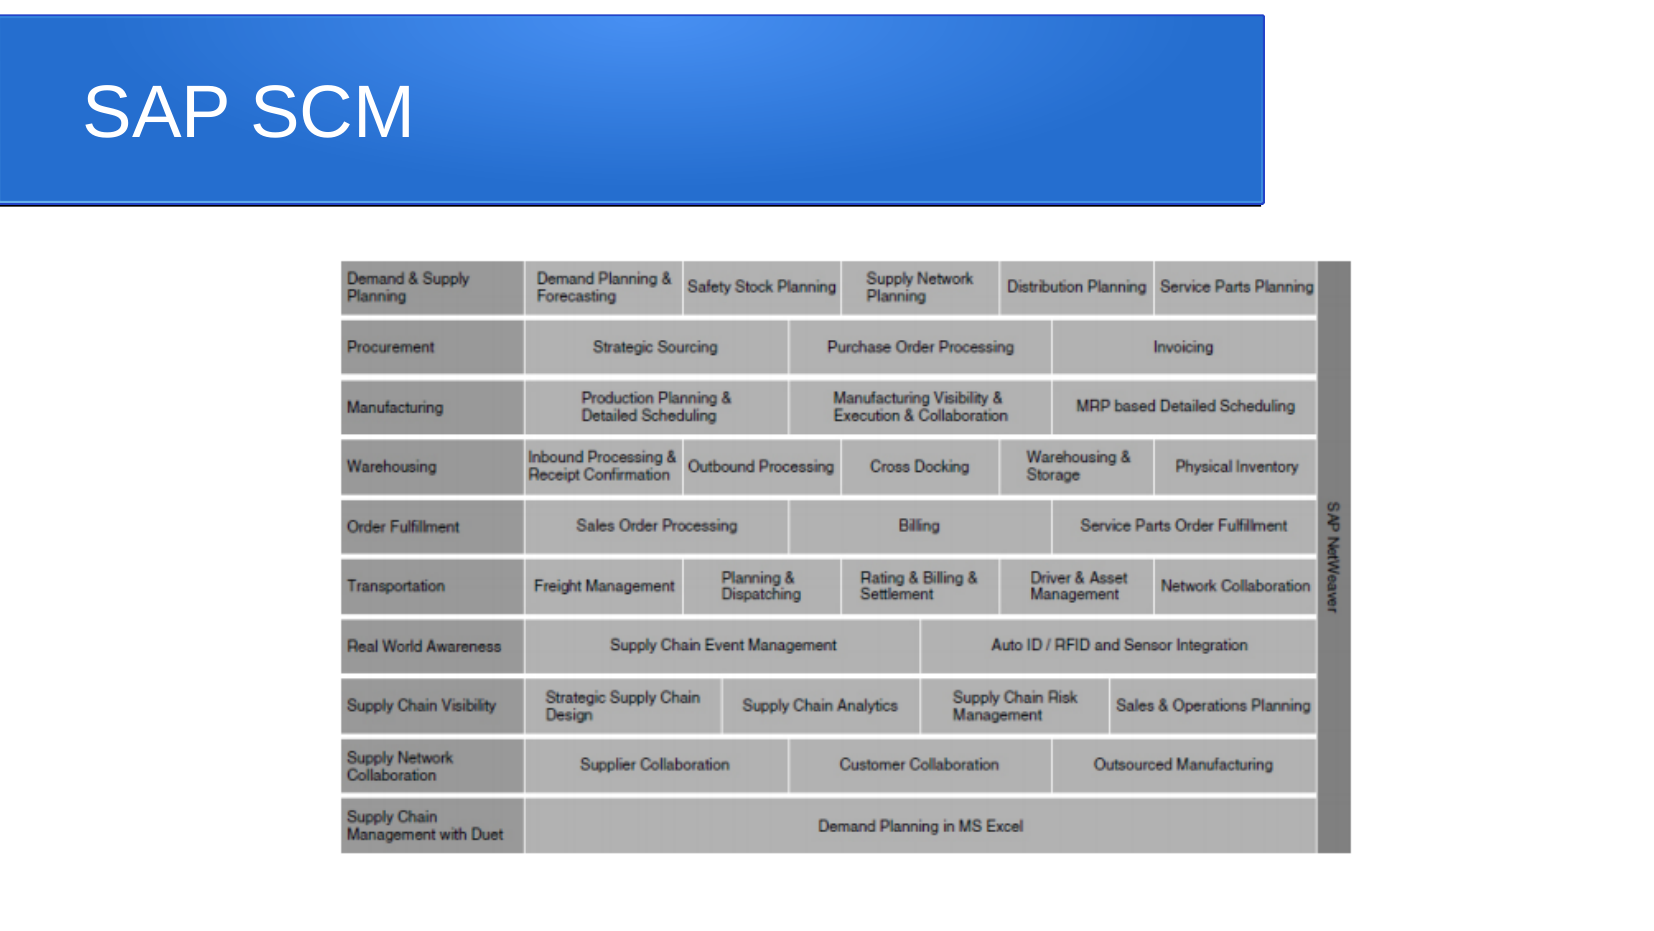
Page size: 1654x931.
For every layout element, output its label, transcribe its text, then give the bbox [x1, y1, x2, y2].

picture [330, 245, 1366, 885]
title SAP SCM [82, 35, 1235, 189]
